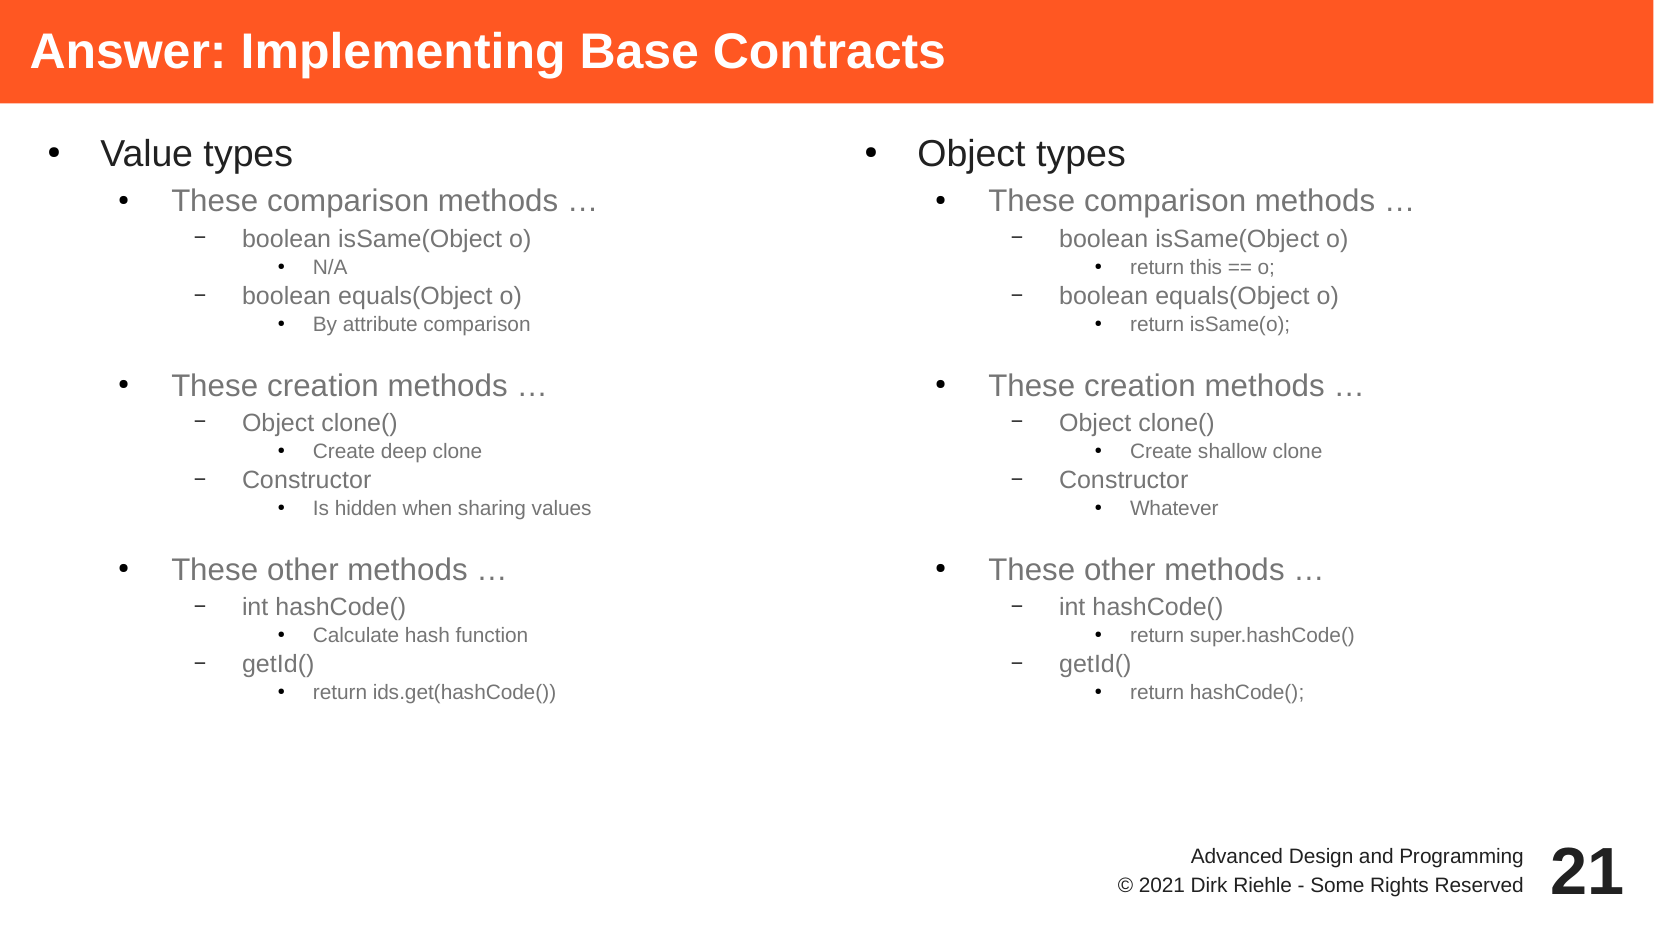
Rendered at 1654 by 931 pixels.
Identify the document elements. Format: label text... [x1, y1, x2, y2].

list Object types These comparison methods … boolean isSame(Object o) return this == o; boolean equals(Object o) return isSame(o); These creation methods … Object clone() Create shallow clone Constructor Whatever These other methods … int hashCode() return super.hashCode() getId() return hashCode(); [846, 132, 1625, 813]
title Answer: Implementing Base Contracts [0, 0, 1654, 104]
list Value types These comparison methods … boolean isSame(Object o) N/A boolean equals(Object o) By attribute comparison These creation methods … Object clone() Create deep clone Constructor Is hidden when sharing values These other methods … int hashCode() Calculate hash function getId() return ids.get(hashCode()) [29, 132, 846, 813]
